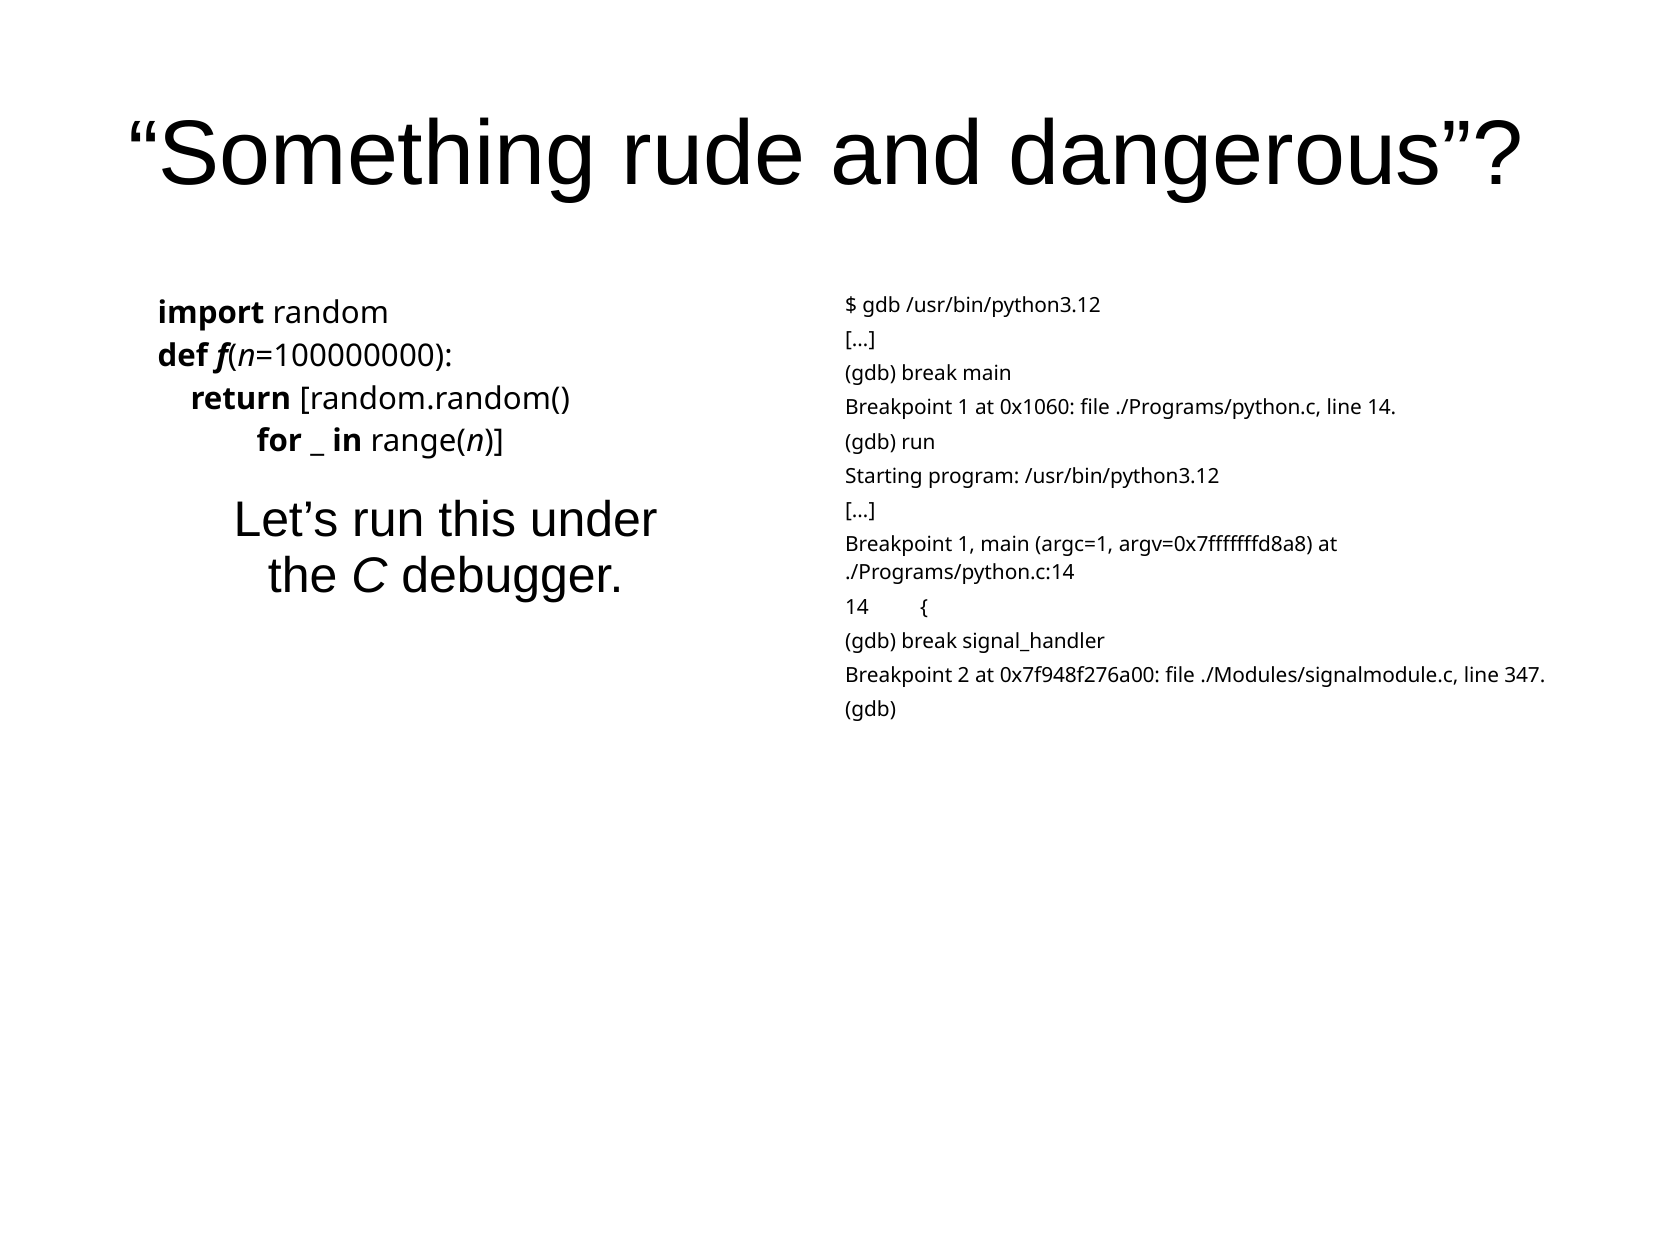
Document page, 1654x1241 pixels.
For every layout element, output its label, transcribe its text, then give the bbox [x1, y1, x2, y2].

title “Something rude and dangerous”? [82, 49, 1571, 257]
list import random def f(n=100000000): return [random.random() for _ in range(n)] Let’s run this under the C debugger. [82, 290, 809, 1201]
list $ gdb /usr/bin/python3.12 […] (gdb) break main Breakpoint 1 at 0x1060: file ./Programs/python.c, line 14. (gdb) run Starting program: /usr/bin/python3.12 […] Breakpoint 1, main (argc=1, argv=0x7fffffffd8a8) at ./Programs/python.c:14 14 { (gdb) break signal_handler Breakpoint 2 at 0x7f948f276a00: file ./Modules/signalmodule.c, line 347. (gdb) [845, 290, 1572, 1201]
